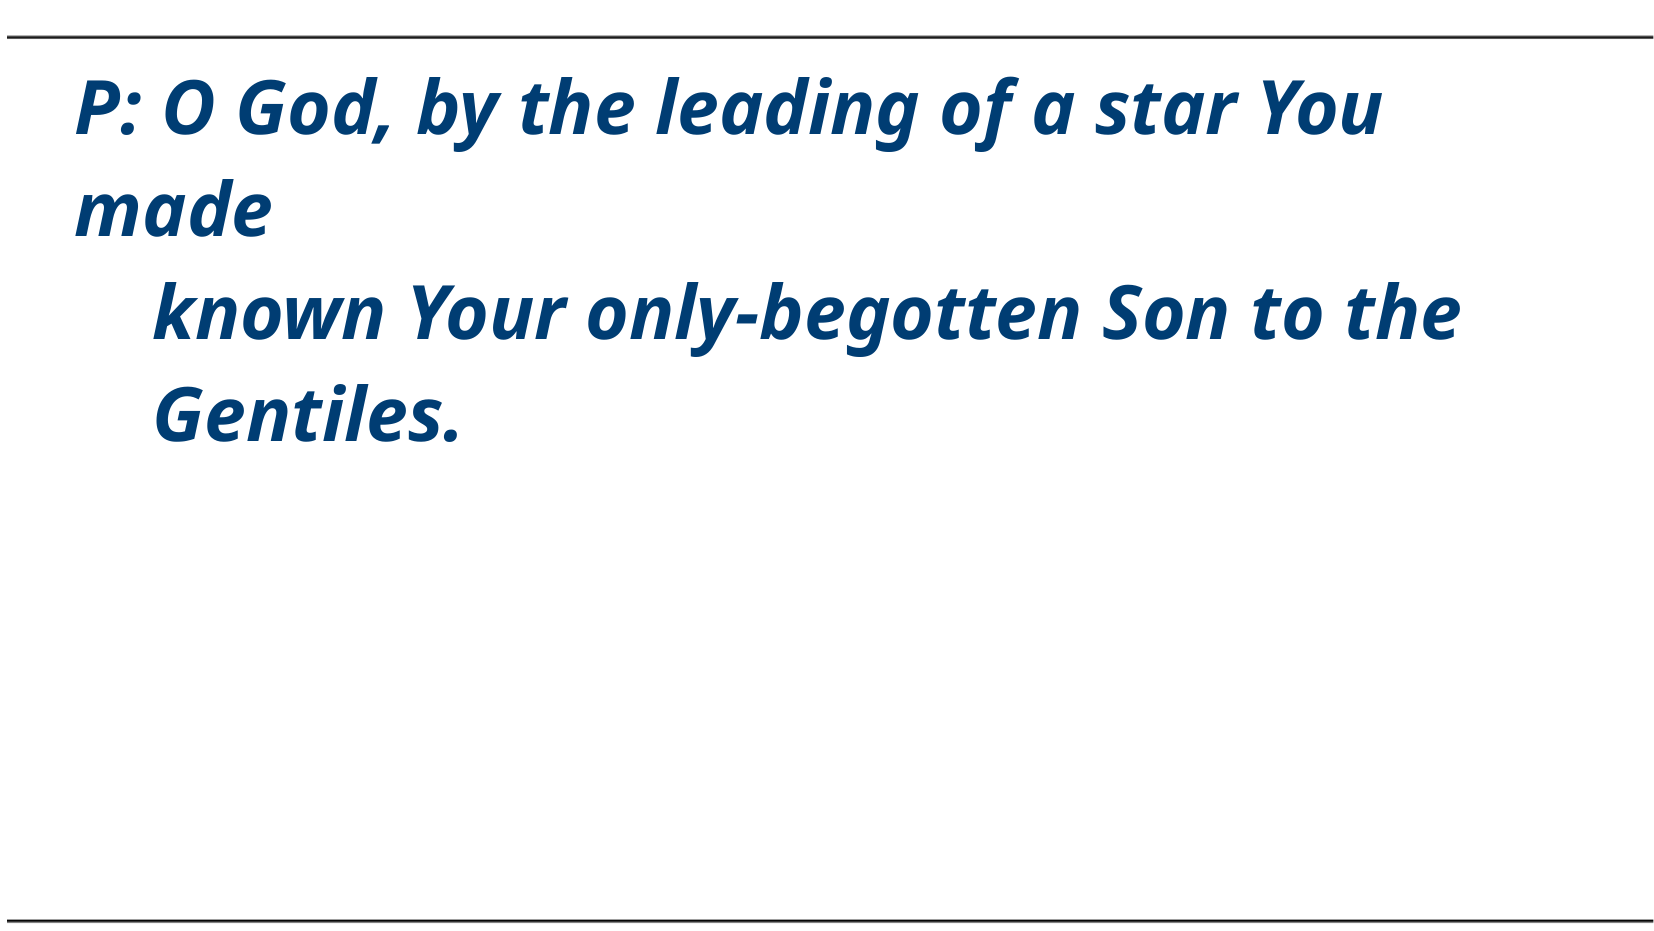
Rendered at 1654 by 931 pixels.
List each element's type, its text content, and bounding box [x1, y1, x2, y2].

picture [7, 14, 1654, 931]
text_box P: O God, by the leading of a star You made known Your only-begotten Son to the Gentiles. [60, 47, 1591, 362]
